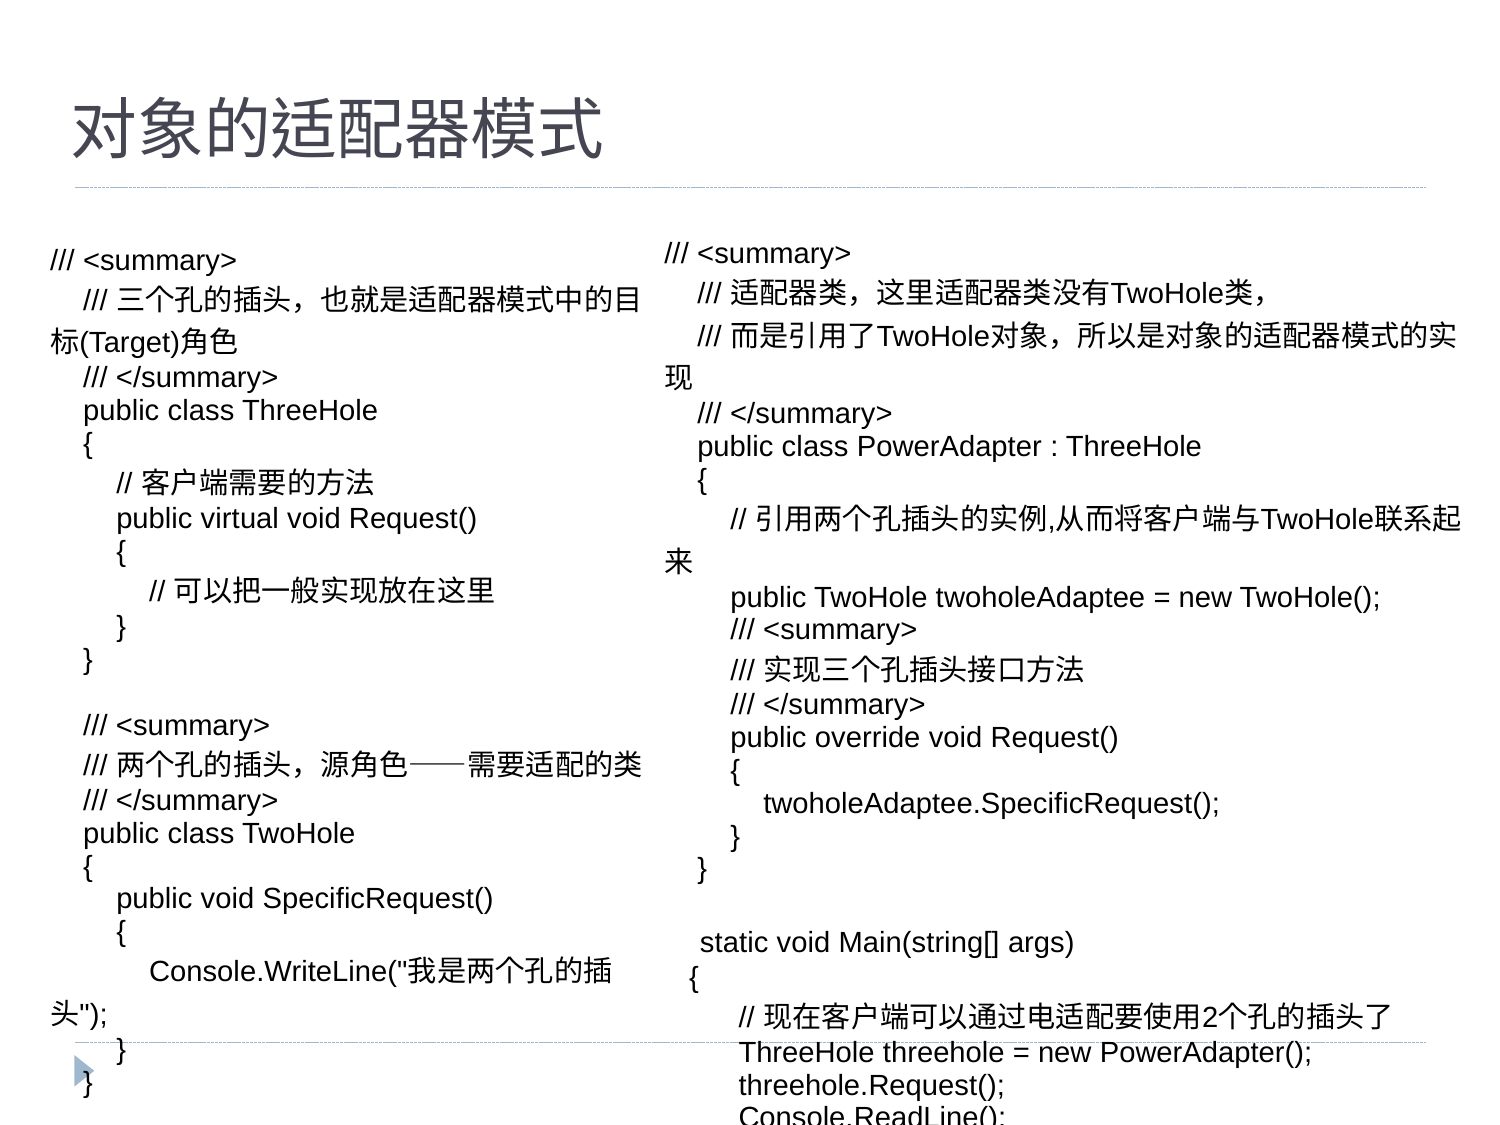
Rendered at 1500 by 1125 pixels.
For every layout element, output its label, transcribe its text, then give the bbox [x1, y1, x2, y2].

text_box /// <summary> /// 适配器类，这里适配器类没有TwoHole类， /// 而是引用了TwoHole对象，所以是对象的适配器模式的实现 /// </summary> public class PowerAdapter : ThreeHole { // 引用两个孔插头的实例,从而将客户端与TwoHole联系起来 public TwoHole twoholeAdaptee = new TwoHole(); /// <summary> /// 实现三个孔插头接口方法 /// </summary> public override void Request() { twoholeAdaptee.SpecificRequest(); } } static void Main(string[] args) { // 现在客户端可以通过电适配要使用2个孔的插头了 ThreeHole threehole = new PowerAdapter(); threehole.Request(); Console.ReadLine(); } [649, 229, 1500, 1079]
title 对象的适配器模式 [55, 11, 1406, 175]
text_box /// <summary> /// 三个孔的插头，也就是适配器模式中的目标(Target)角色 /// </summary> public class ThreeHole { // 客户端需要的方法 public virtual void Request() { // 可以把一般实现放在这里 } } /// <summary> /// 两个孔的插头，源角色——需要适配的类 /// </summary> public class TwoHole { public void SpecificRequest() { Console.WriteLine("我是两个孔的插头"); } } [35, 236, 686, 1082]
